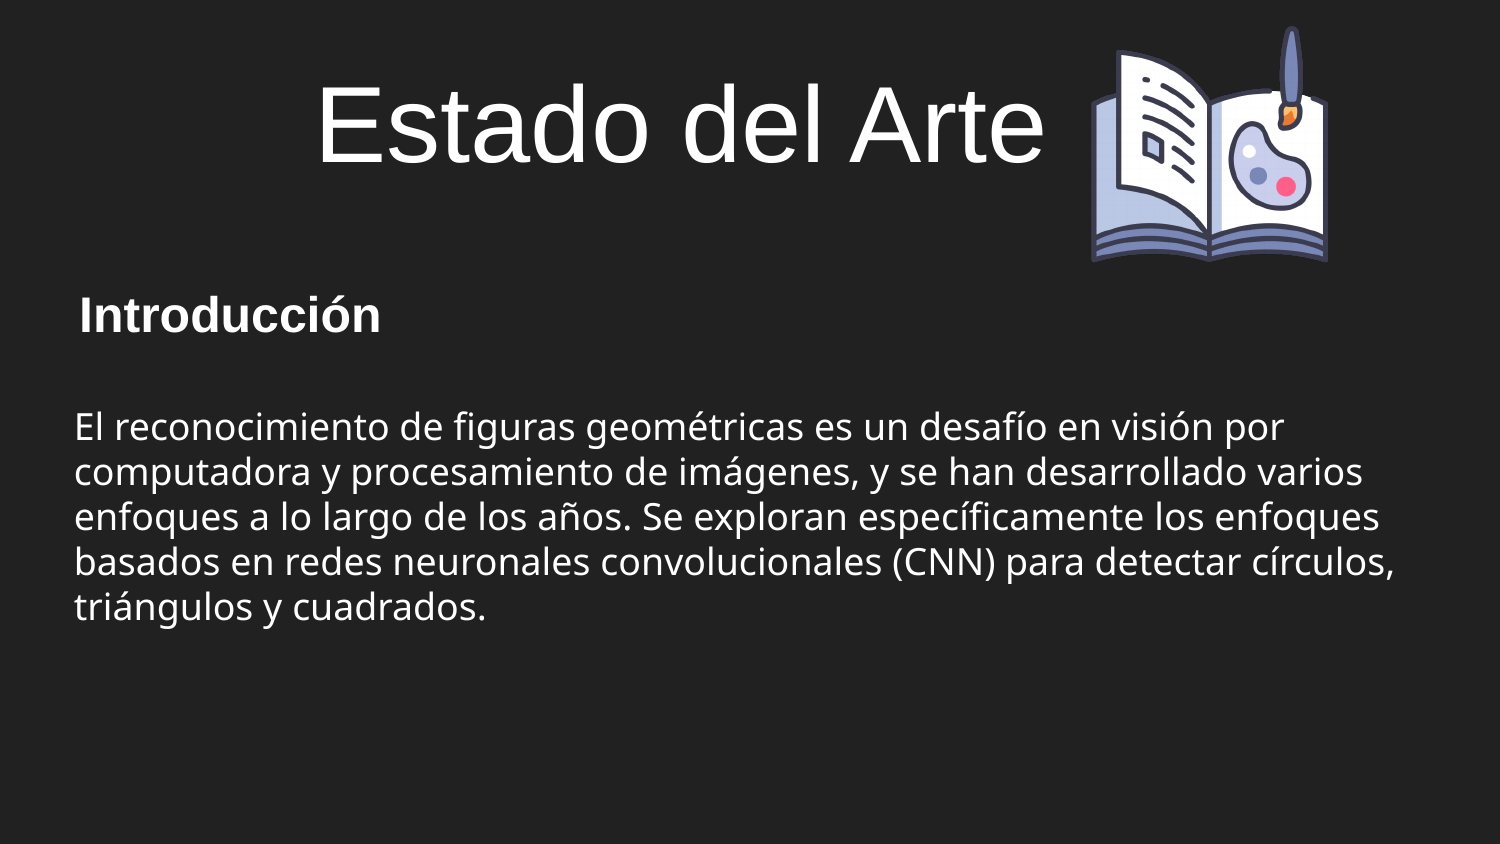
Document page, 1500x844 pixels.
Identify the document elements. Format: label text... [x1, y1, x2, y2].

text_box El reconocimiento de figuras geométricas es un desafío en visión por computadora y procesamiento de imágenes, y se han desarrollado varios enfoques a lo largo de los años. Se exploran específicamente los enfoques basados en redes neuronales convolucionales (CNN) para detectar círculos, triángulos y cuadrados. [59, 387, 1441, 598]
text_box Introducción [64, 267, 1462, 398]
picture [1086, 21, 1333, 268]
text_box Estado del Arte [83, 21, 1086, 199]
